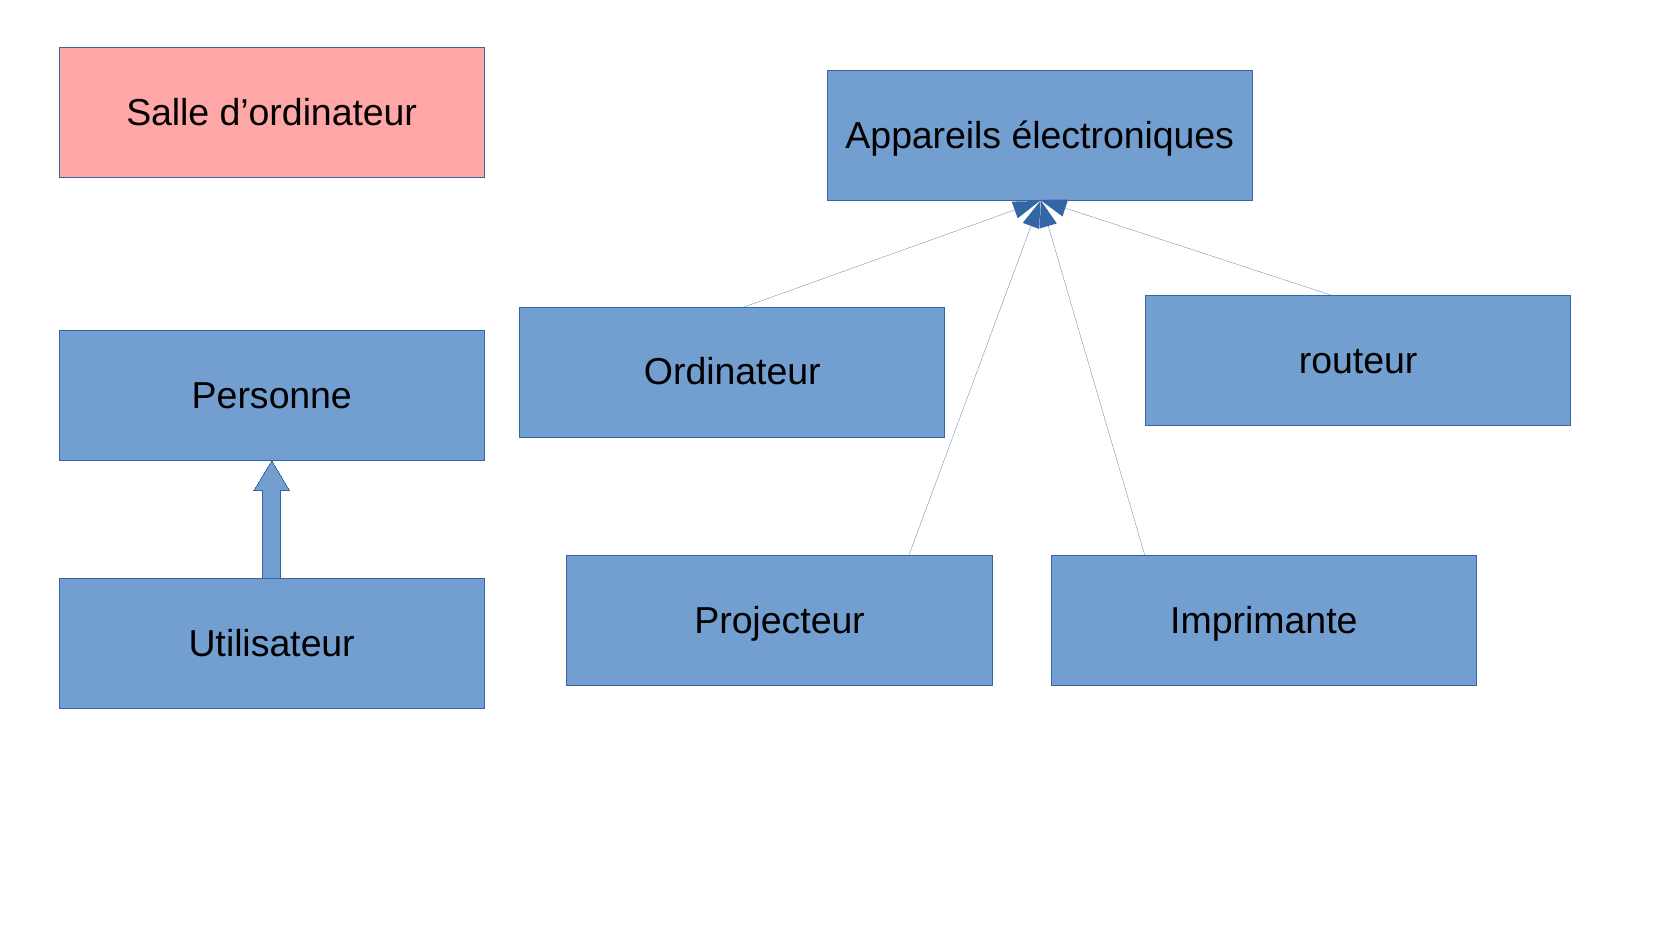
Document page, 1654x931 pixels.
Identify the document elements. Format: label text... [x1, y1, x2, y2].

text_box Salle d’ordinateur [59, 47, 485, 178]
text_box routeur [1145, 295, 1571, 426]
text_box Personne [59, 330, 485, 461]
text_box [253, 460, 290, 579]
text_box Imprimante [1051, 555, 1477, 686]
text_box Projecteur [566, 555, 993, 686]
text_box Utilisateur [59, 578, 485, 709]
text_box Ordinateur [519, 307, 945, 438]
text_box Appareils électroniques [827, 70, 1253, 201]
